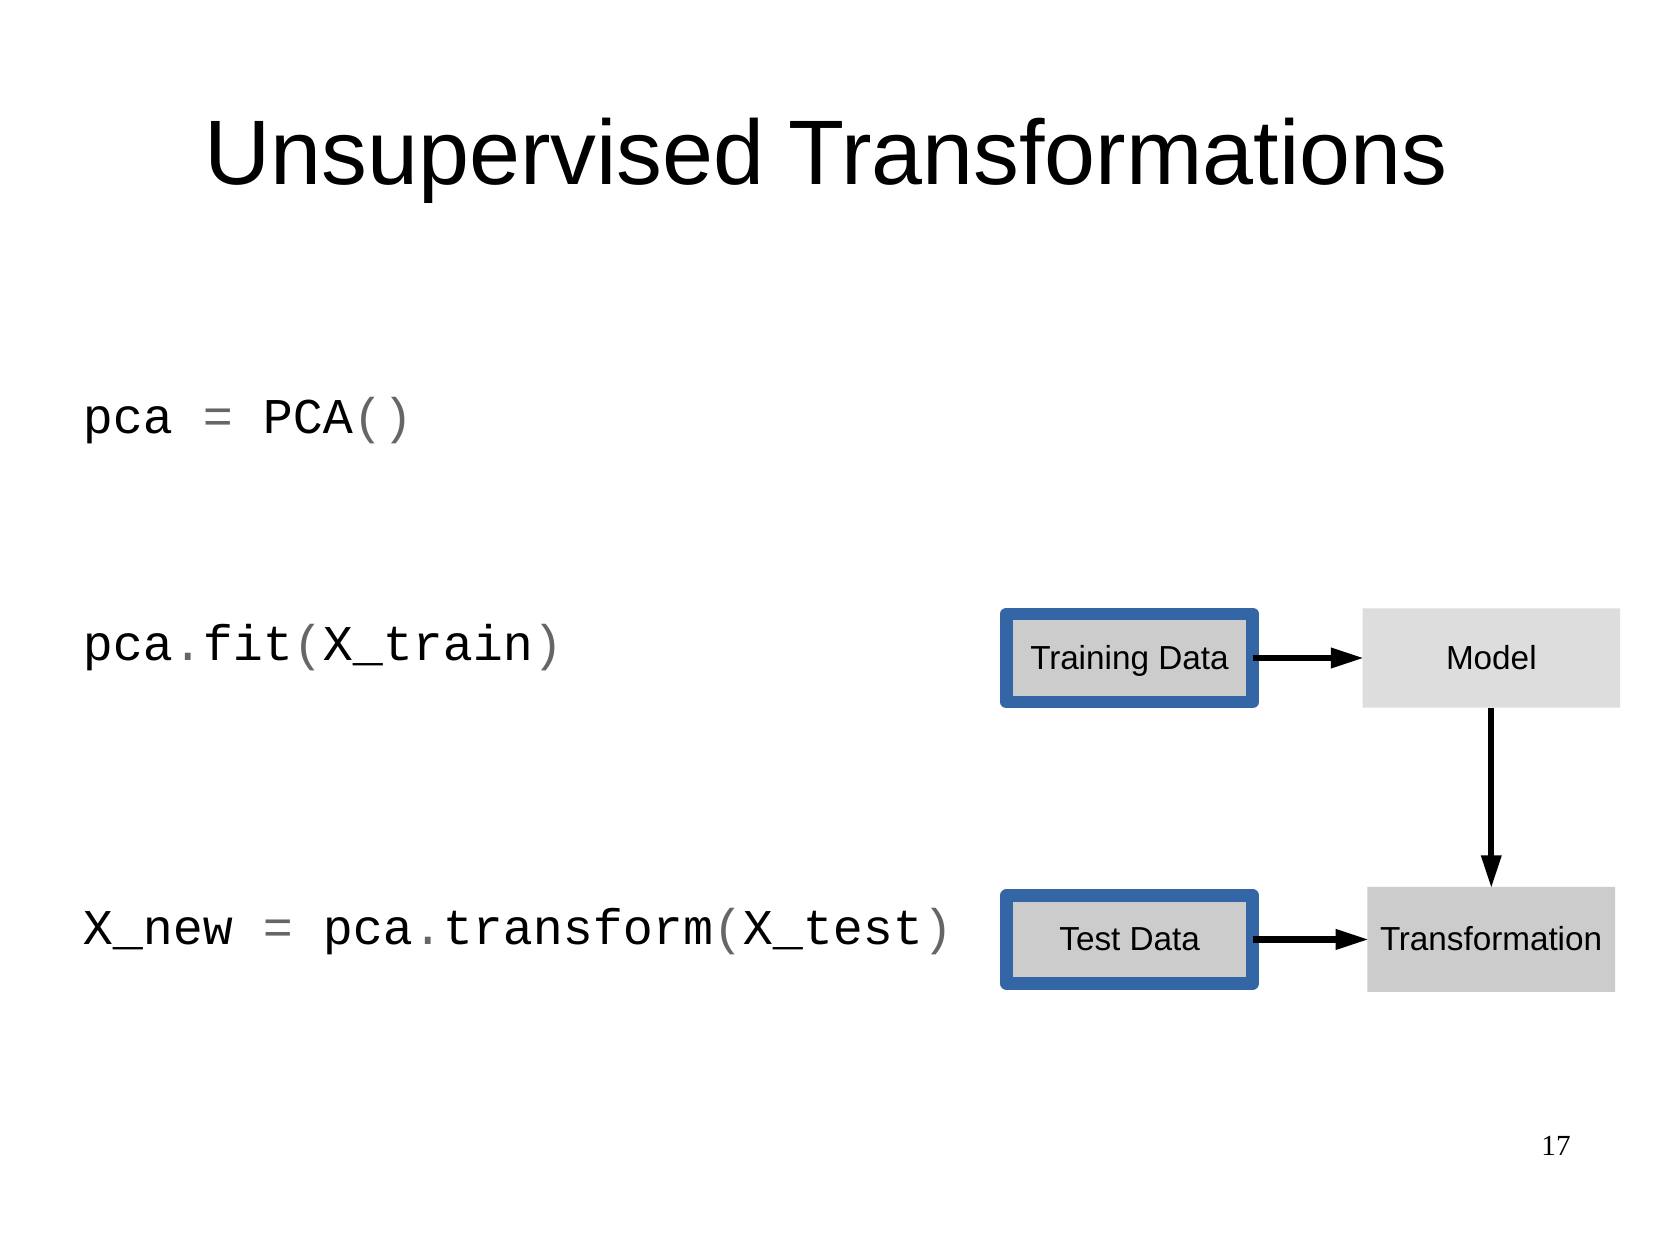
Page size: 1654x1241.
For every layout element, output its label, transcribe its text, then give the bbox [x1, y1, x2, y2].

text_box Model [1362, 608, 1621, 708]
text_box pca = PCA() pca.fit(X_train) X_new = pca.transform(X_test) [82, 392, 1411, 1008]
text_box Test Data [1006, 895, 1253, 984]
text_box Transformation [1367, 886, 1616, 992]
text_box Training Data [1006, 613, 1253, 703]
title Unsupervised Transformations [82, 49, 1571, 257]
